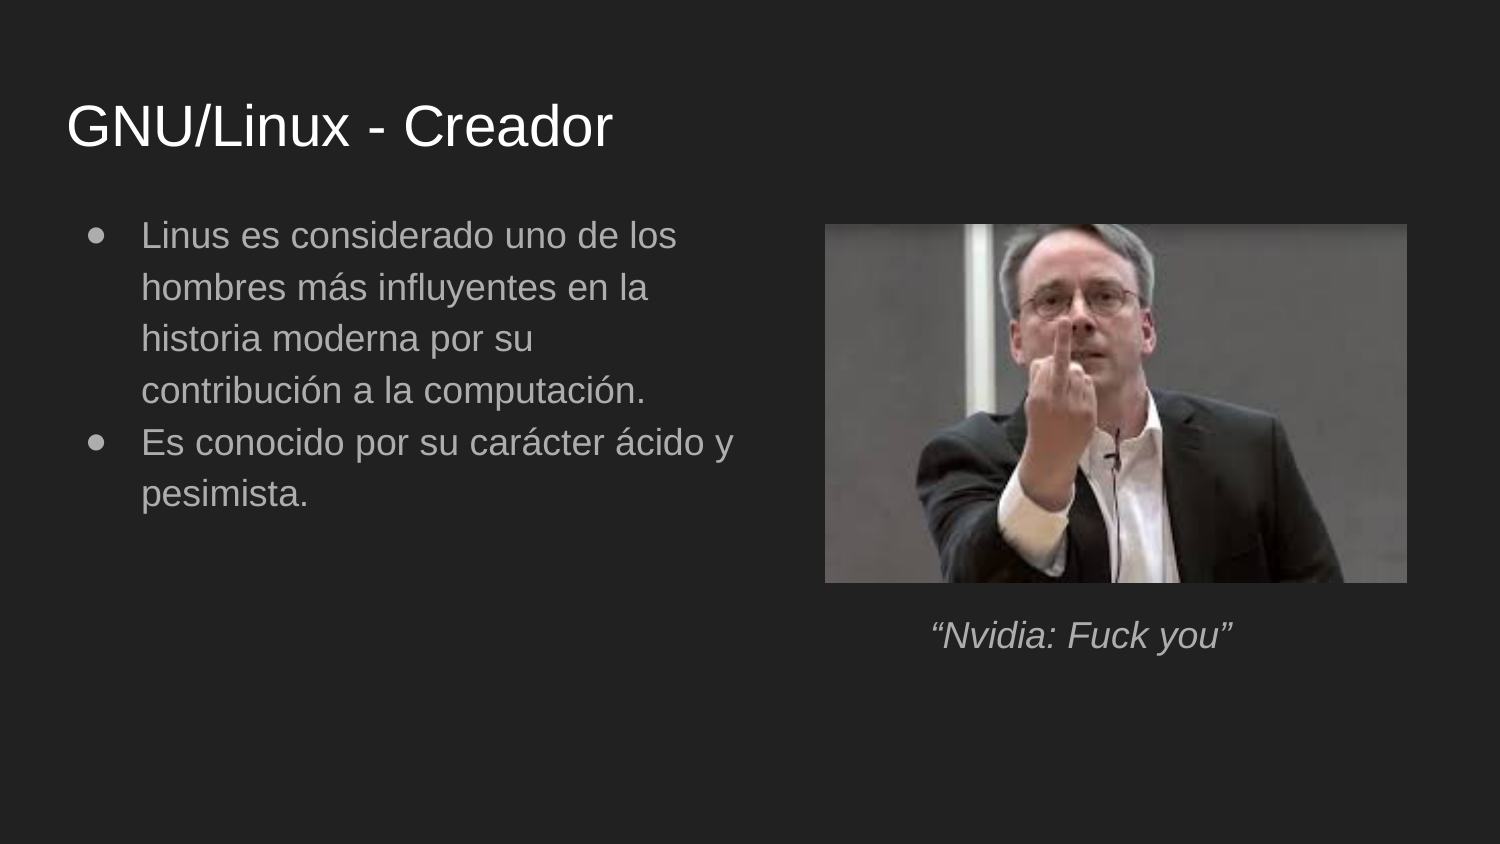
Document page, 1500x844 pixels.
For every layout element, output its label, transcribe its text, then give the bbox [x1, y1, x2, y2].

list “Nvidia: Fuck you” [840, 589, 1500, 844]
list Linus es considerado uno de los hombres más influyentes en la historia moderna por su contribución a la computación. Es conocido por su carácter ácido y pesimista. [51, 189, 750, 750]
title GNU/Linux - Creador [51, 72, 1449, 167]
picture [825, 224, 1407, 584]
